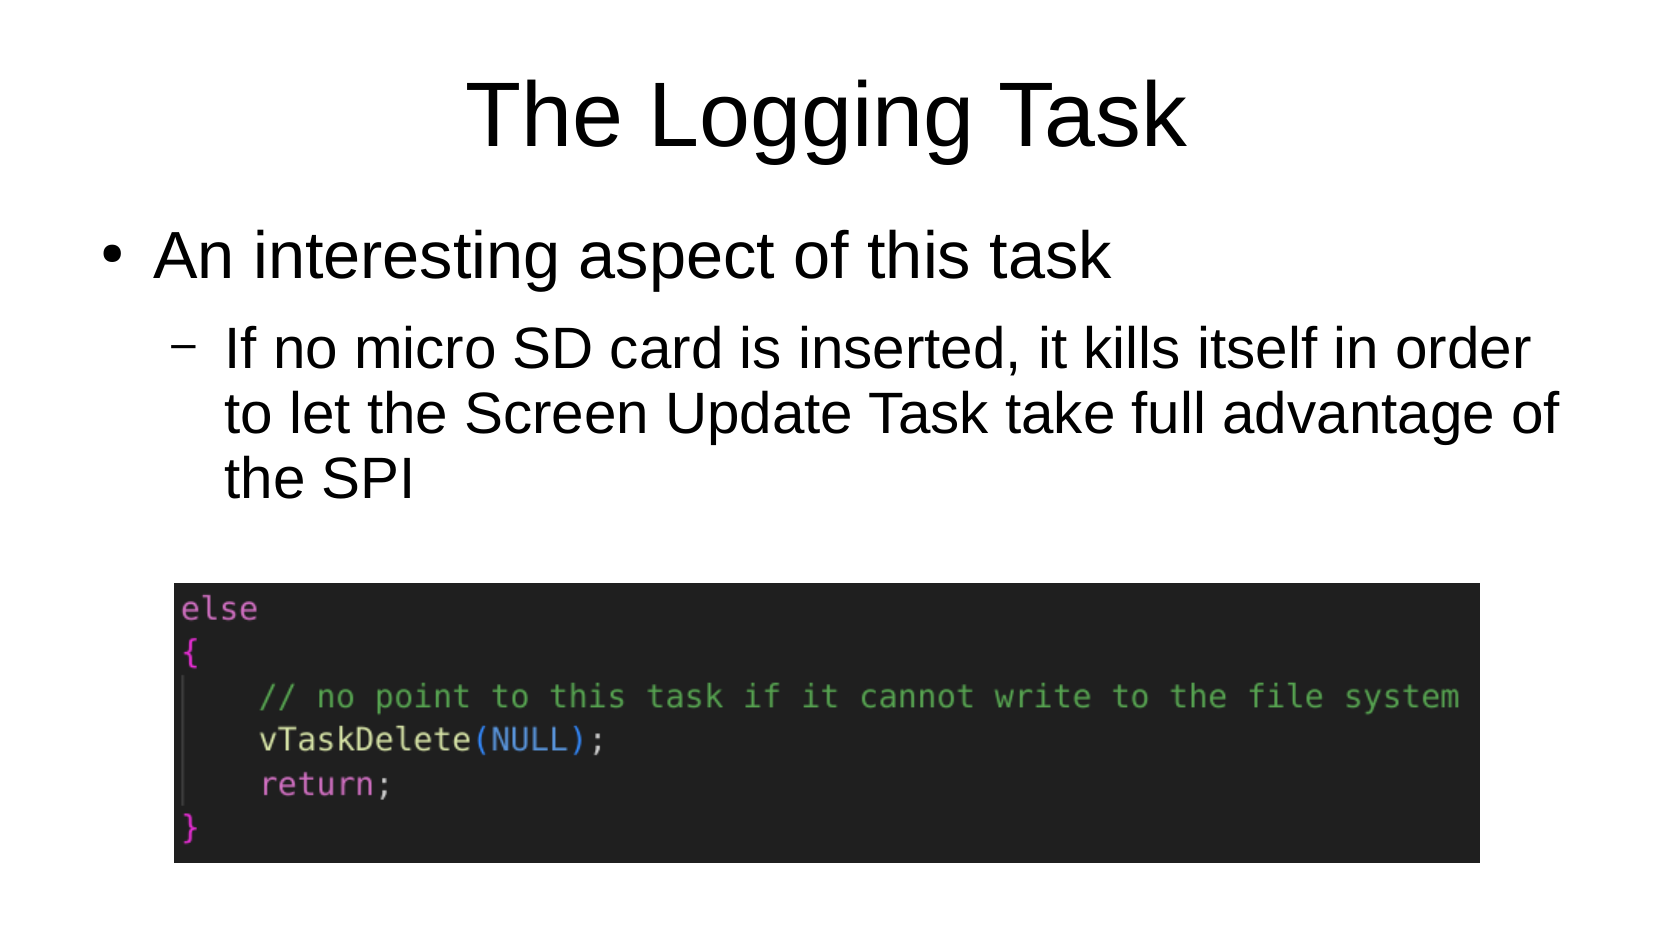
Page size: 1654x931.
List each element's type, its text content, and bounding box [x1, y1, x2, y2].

picture [174, 583, 1480, 863]
list An interesting aspect of this task If no micro SD card is inserted, it kills itself in order to let the Screen Update Task take full advantage of the SPI [82, 217, 1571, 758]
title The Logging Task [82, 37, 1571, 193]
